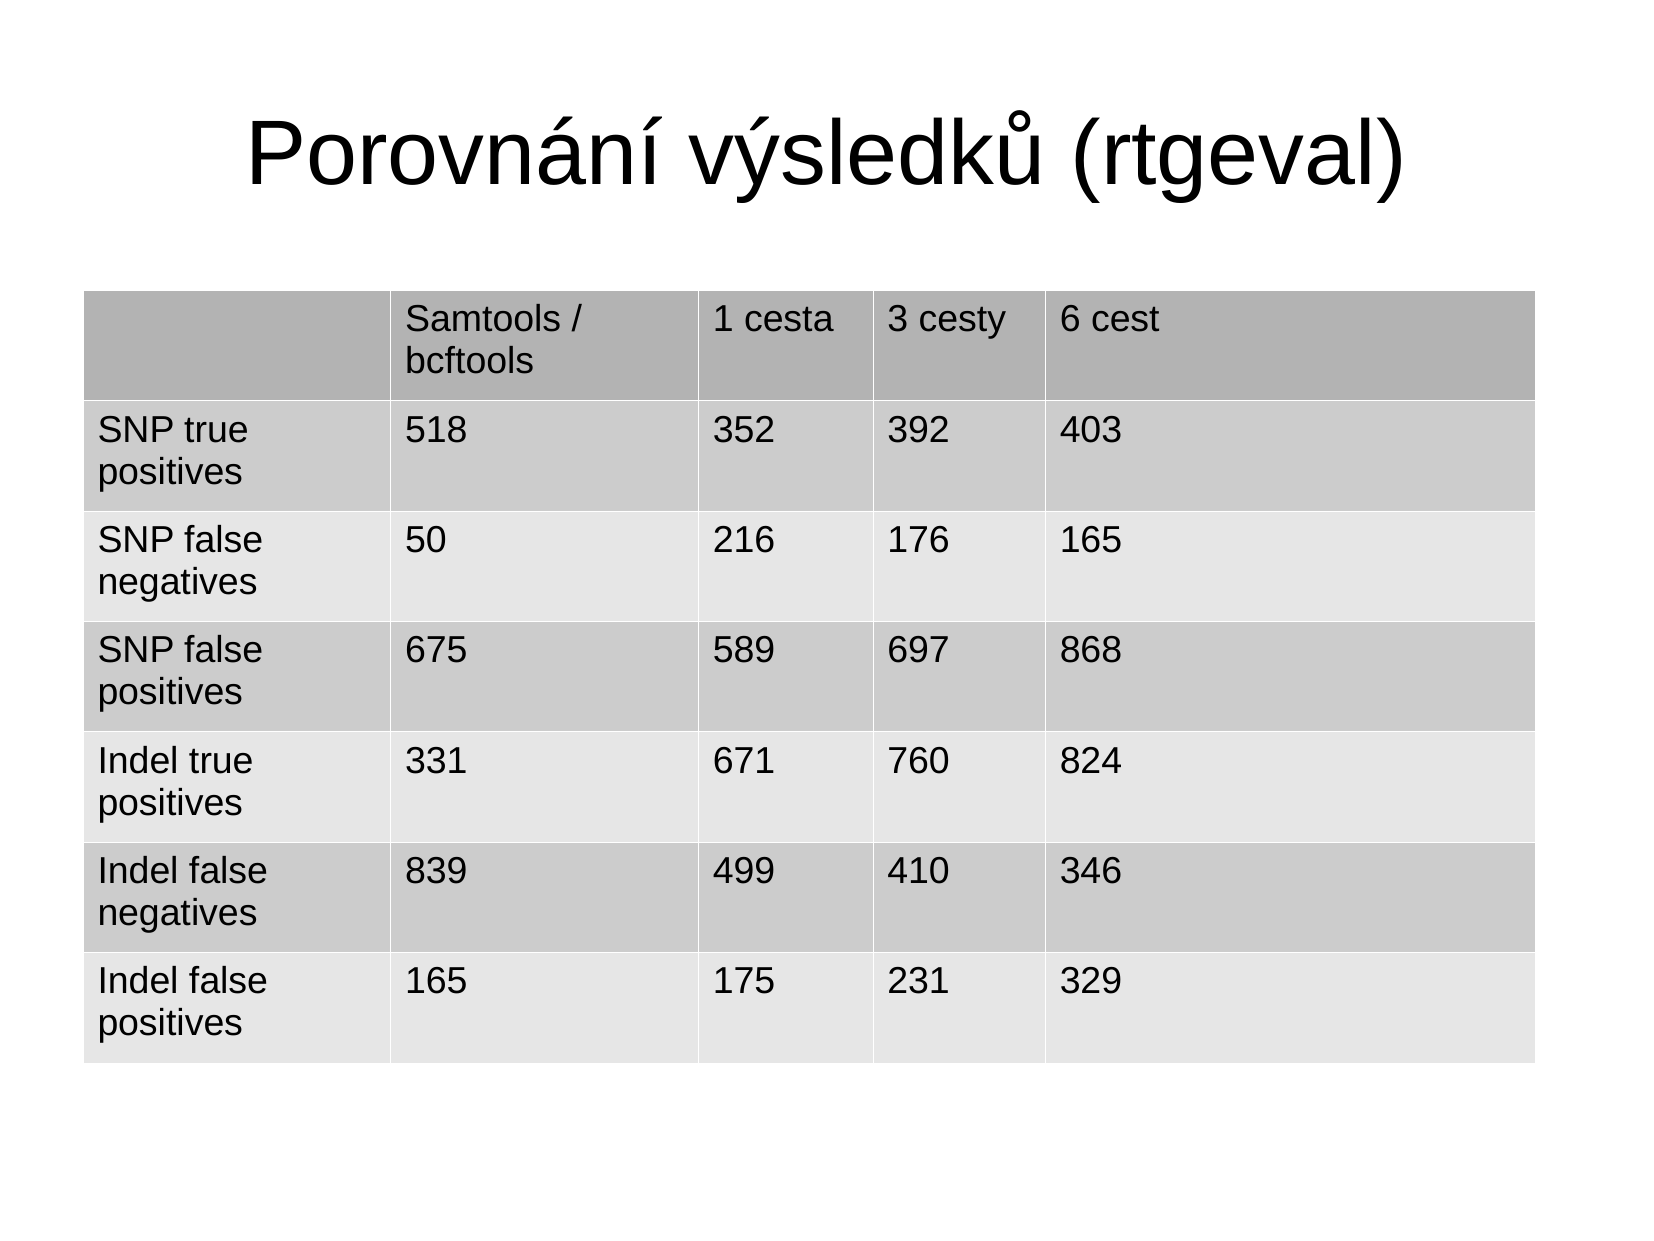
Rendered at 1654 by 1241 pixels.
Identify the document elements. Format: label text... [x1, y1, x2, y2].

table_cell Indel true positives [84, 732, 390, 842]
table_cell 824 [1046, 732, 1535, 842]
table_cell Indel false negatives [84, 843, 390, 952]
table_cell 331 [391, 732, 698, 842]
table_header 6 cest [1046, 291, 1535, 400]
table_cell 329 [1046, 953, 1535, 1063]
table_cell 50 [391, 512, 698, 621]
table_header 3 cesty [874, 291, 1045, 400]
table_cell 760 [874, 732, 1045, 842]
table_cell 346 [1046, 843, 1535, 952]
table_cell 403 [1046, 401, 1535, 511]
table_cell 868 [1046, 622, 1535, 731]
table_cell 165 [391, 953, 698, 1063]
table_cell 352 [699, 401, 873, 511]
table_cell 697 [874, 622, 1045, 731]
table_cell 231 [874, 953, 1045, 1063]
table_cell 392 [874, 401, 1045, 511]
table_cell 499 [699, 843, 873, 952]
table_cell SNP true positives [84, 401, 390, 511]
table_header [84, 291, 390, 400]
table_cell 175 [699, 953, 873, 1063]
table_cell 589 [699, 622, 873, 731]
table_cell 839 [391, 843, 698, 952]
table_header Samtools / bcftools [391, 291, 698, 400]
table_cell SNP false positives [84, 622, 390, 731]
title Porovnání výsledků (rtgeval) [82, 49, 1571, 257]
table_cell 675 [391, 622, 698, 731]
table_cell 216 [699, 512, 873, 621]
table_cell 176 [874, 512, 1045, 621]
table_header 1 cesta [699, 291, 873, 400]
table_cell 518 [391, 401, 698, 511]
table_cell Indel false positives [84, 953, 390, 1063]
table_cell 671 [699, 732, 873, 842]
table_cell 410 [874, 843, 1045, 952]
table_cell 165 [1046, 512, 1535, 621]
table_cell SNP false negatives [84, 512, 390, 621]
